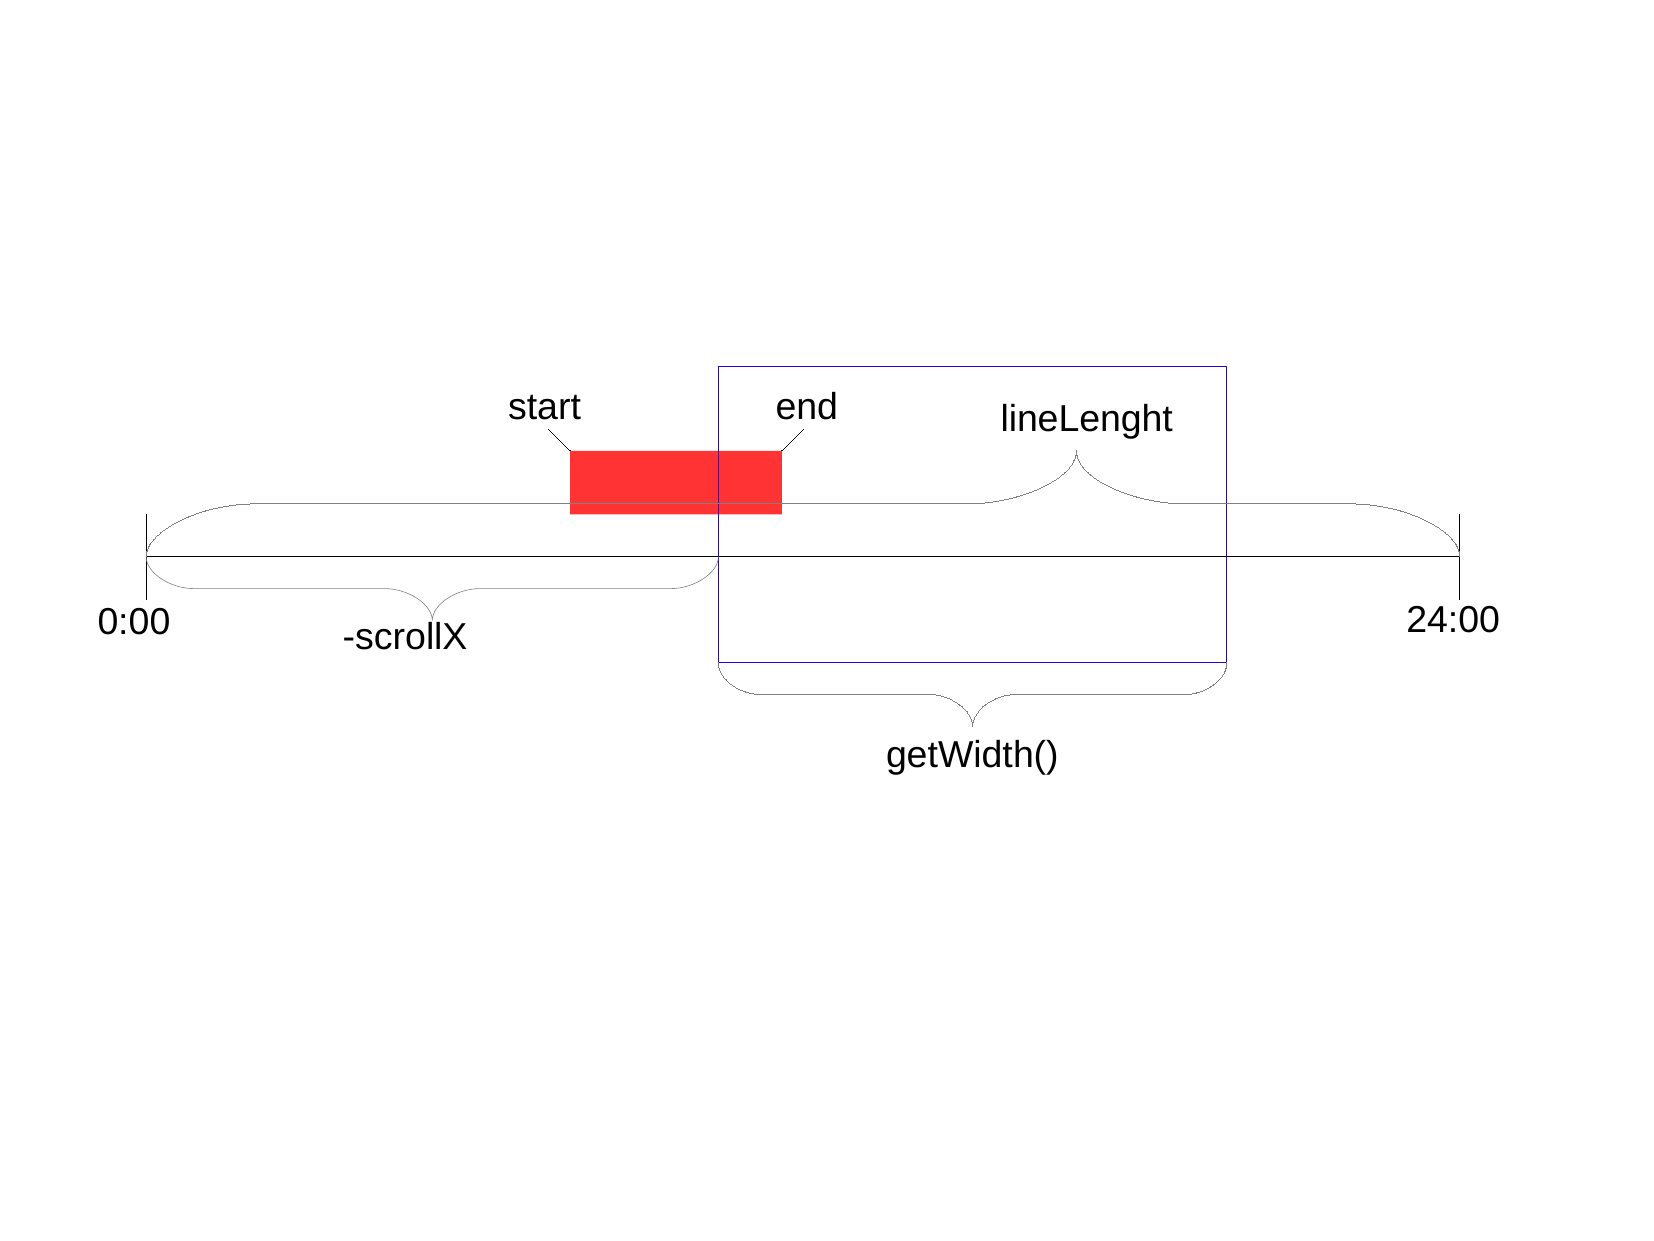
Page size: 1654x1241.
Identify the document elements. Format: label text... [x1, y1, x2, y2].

text_box 24:00 [1391, 591, 1604, 662]
text_box [719, 450, 782, 503]
text_box start [493, 377, 663, 455]
text_box lineLenght [985, 389, 1368, 467]
text_box 0:00 [82, 592, 295, 663]
text_box [570, 450, 718, 503]
text_box getWidth() [871, 726, 1190, 804]
text_box [719, 504, 782, 515]
text_box [570, 504, 718, 515]
text_box end [760, 377, 931, 455]
text_box -scrollX [327, 608, 562, 686]
